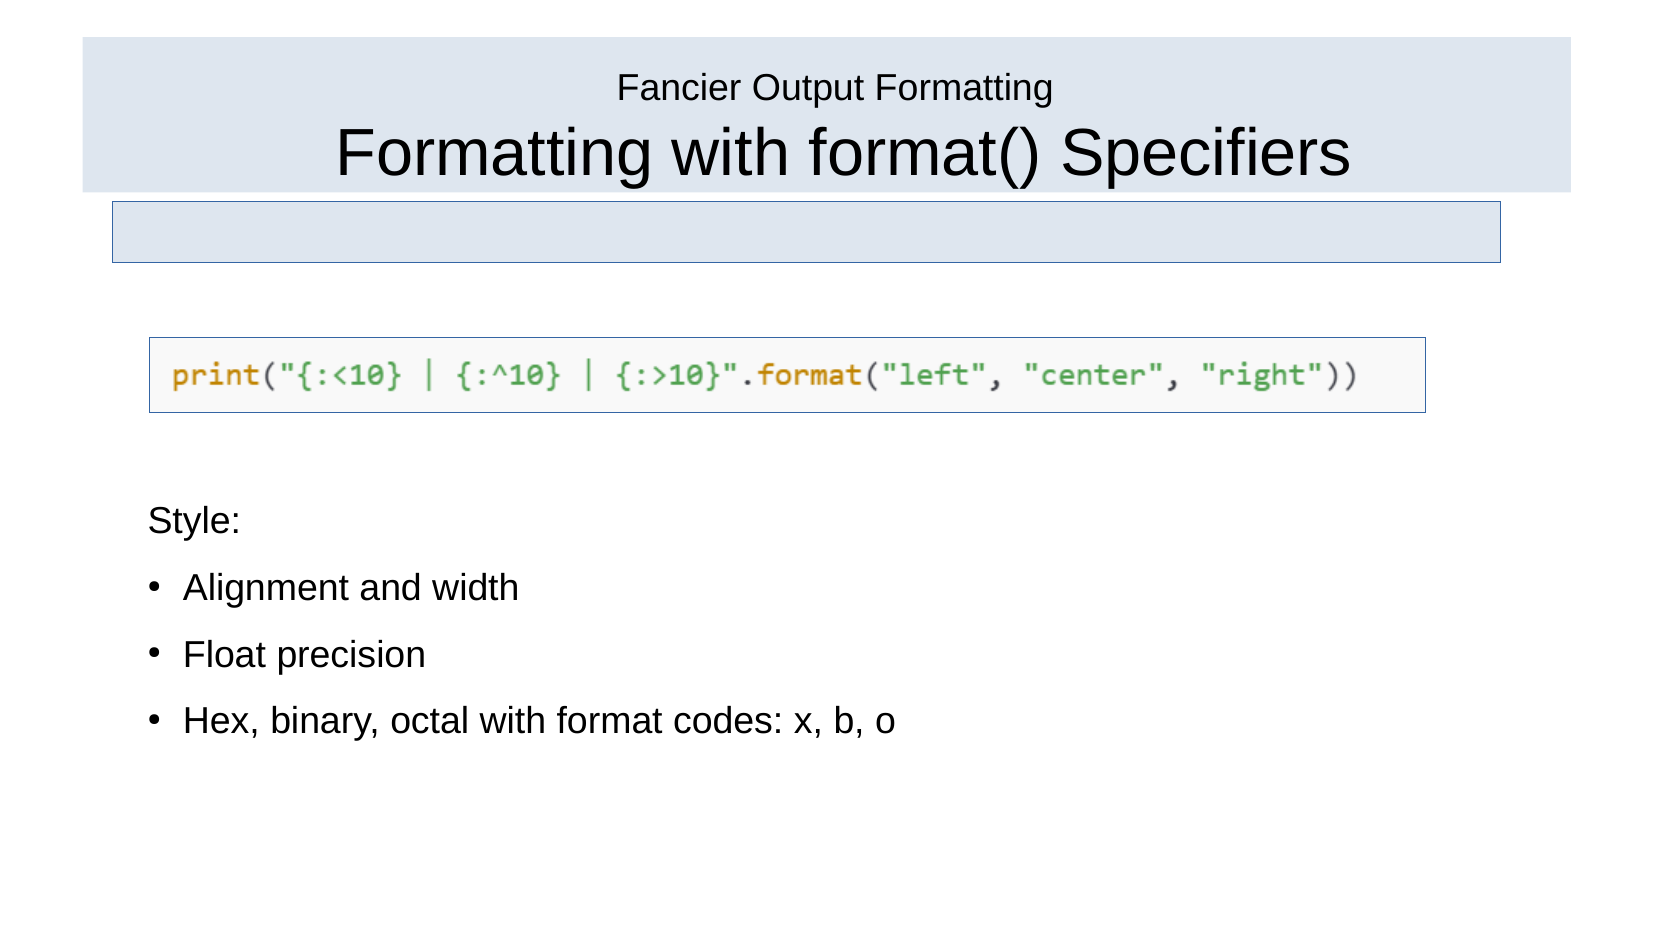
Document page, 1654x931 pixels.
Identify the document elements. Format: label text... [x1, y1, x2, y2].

text_box Style: Alignment and width Float precision Hex, binary, octal with format codes: x, b, o [132, 492, 1276, 931]
text_box [112, 201, 1501, 263]
title Fancier Output Formatting Formatting with format() Specifiers [82, 37, 1571, 193]
picture [149, 337, 1426, 413]
